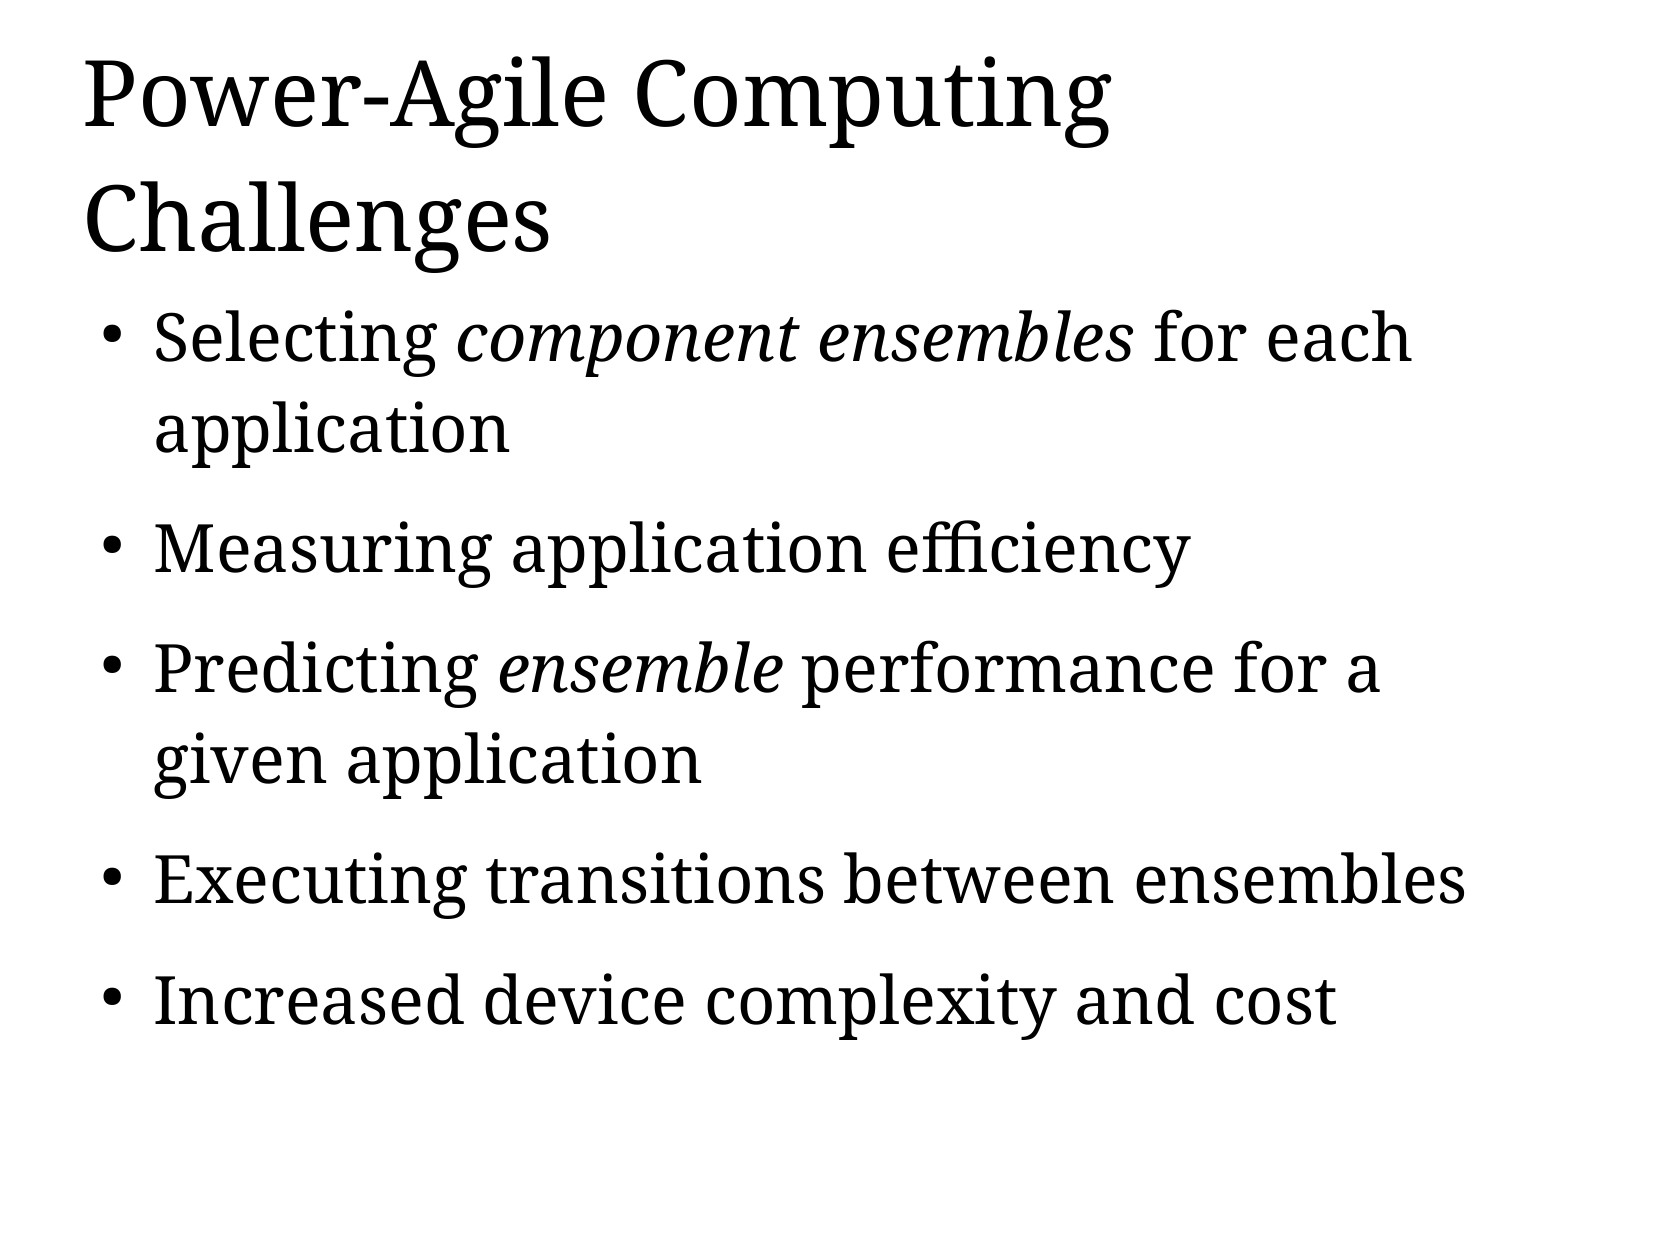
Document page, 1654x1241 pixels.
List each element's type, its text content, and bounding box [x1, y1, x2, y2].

title Power-Agile Computing Challenges [82, 49, 1571, 257]
list Selecting component ensembles for each application Measuring application efficiency Predicting ensemble performance for a given application Executing transitions between ensembles Increased device complexity and cost [82, 290, 1571, 1094]
